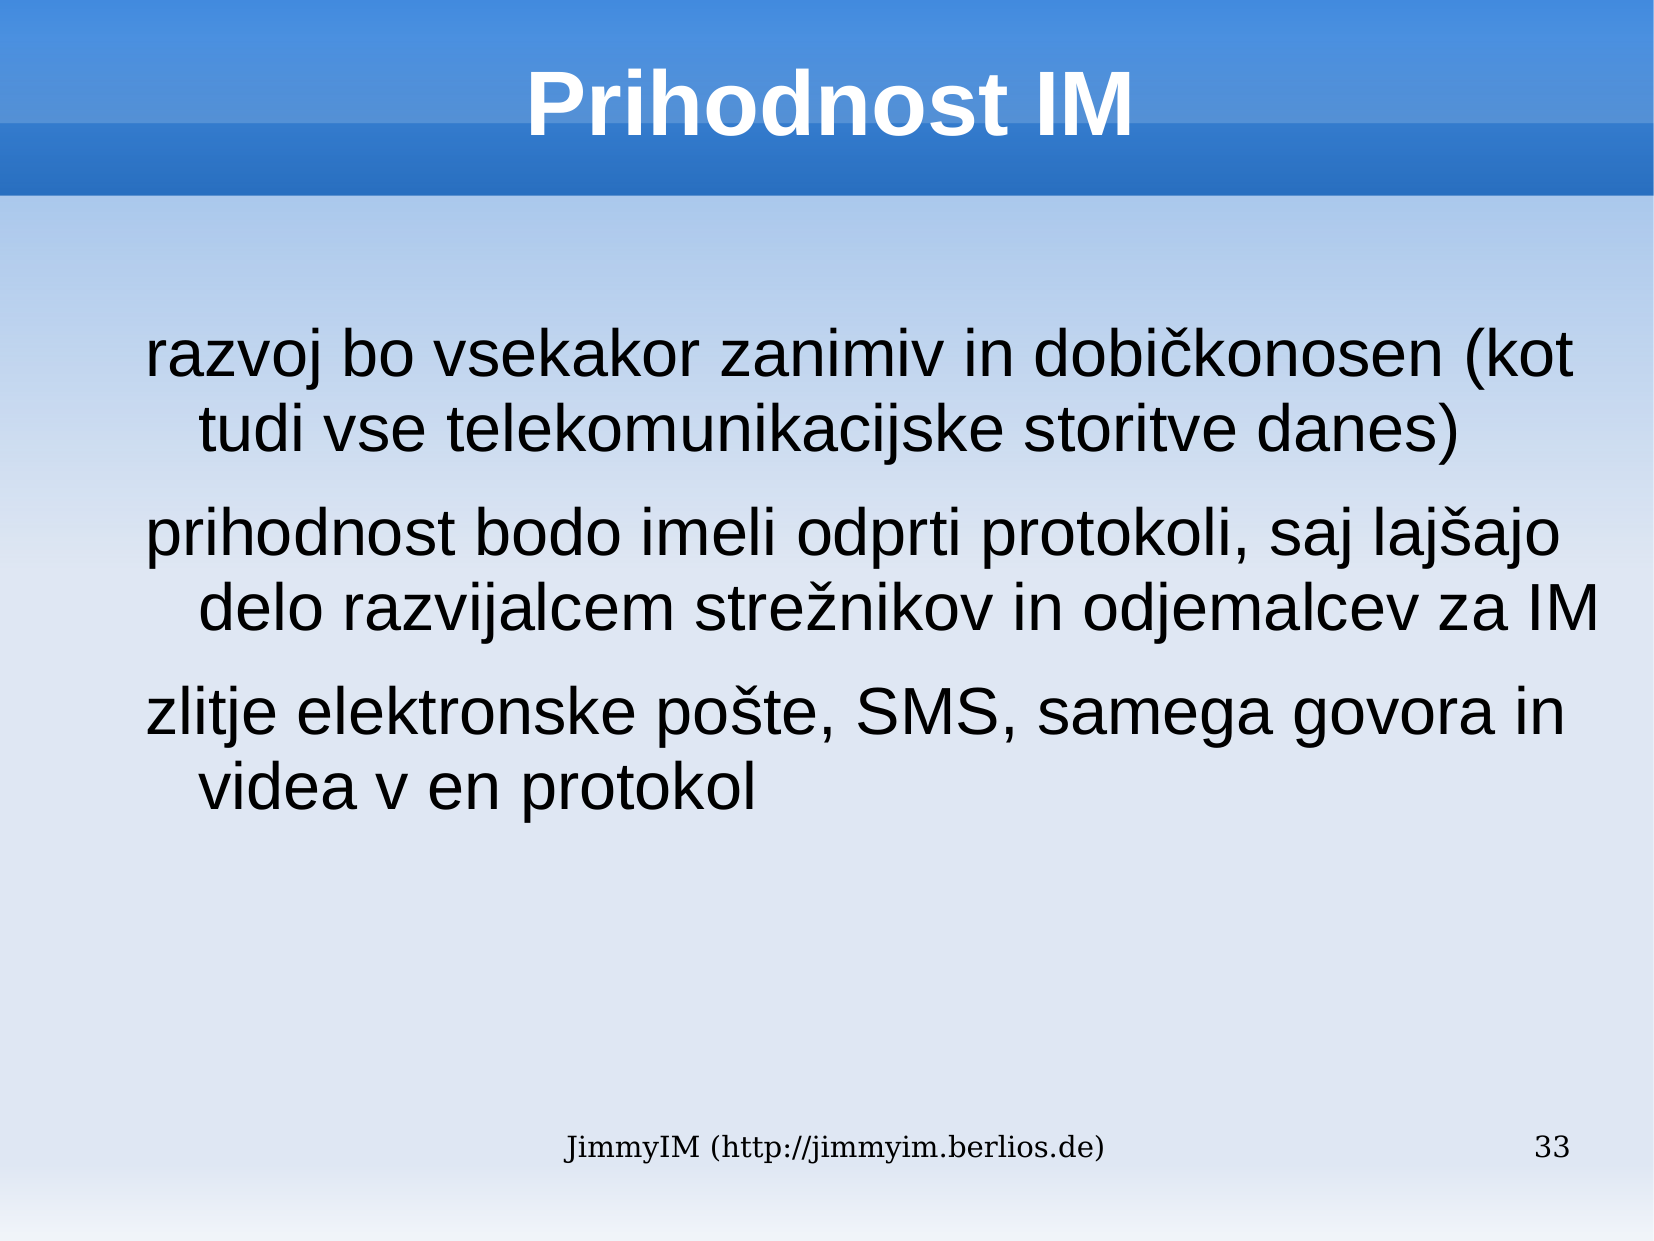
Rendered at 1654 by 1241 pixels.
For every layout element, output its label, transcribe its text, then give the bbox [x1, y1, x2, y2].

picture [0, 0, 1654, 1241]
title Prihodnost IM [125, 0, 1538, 208]
list razvoj bo vsekakor zanimiv in dobičkonosen (kot tudi vse telekomunikacijske storitve danes) prihodnost bodo imeli odprti protokoli, saj lajšajo delo razvijalcem strežnikov in odjemalcev za IM zlitje elektronske pošte, SMS, samega govora in videa v en protokol [127, 316, 1603, 1174]
